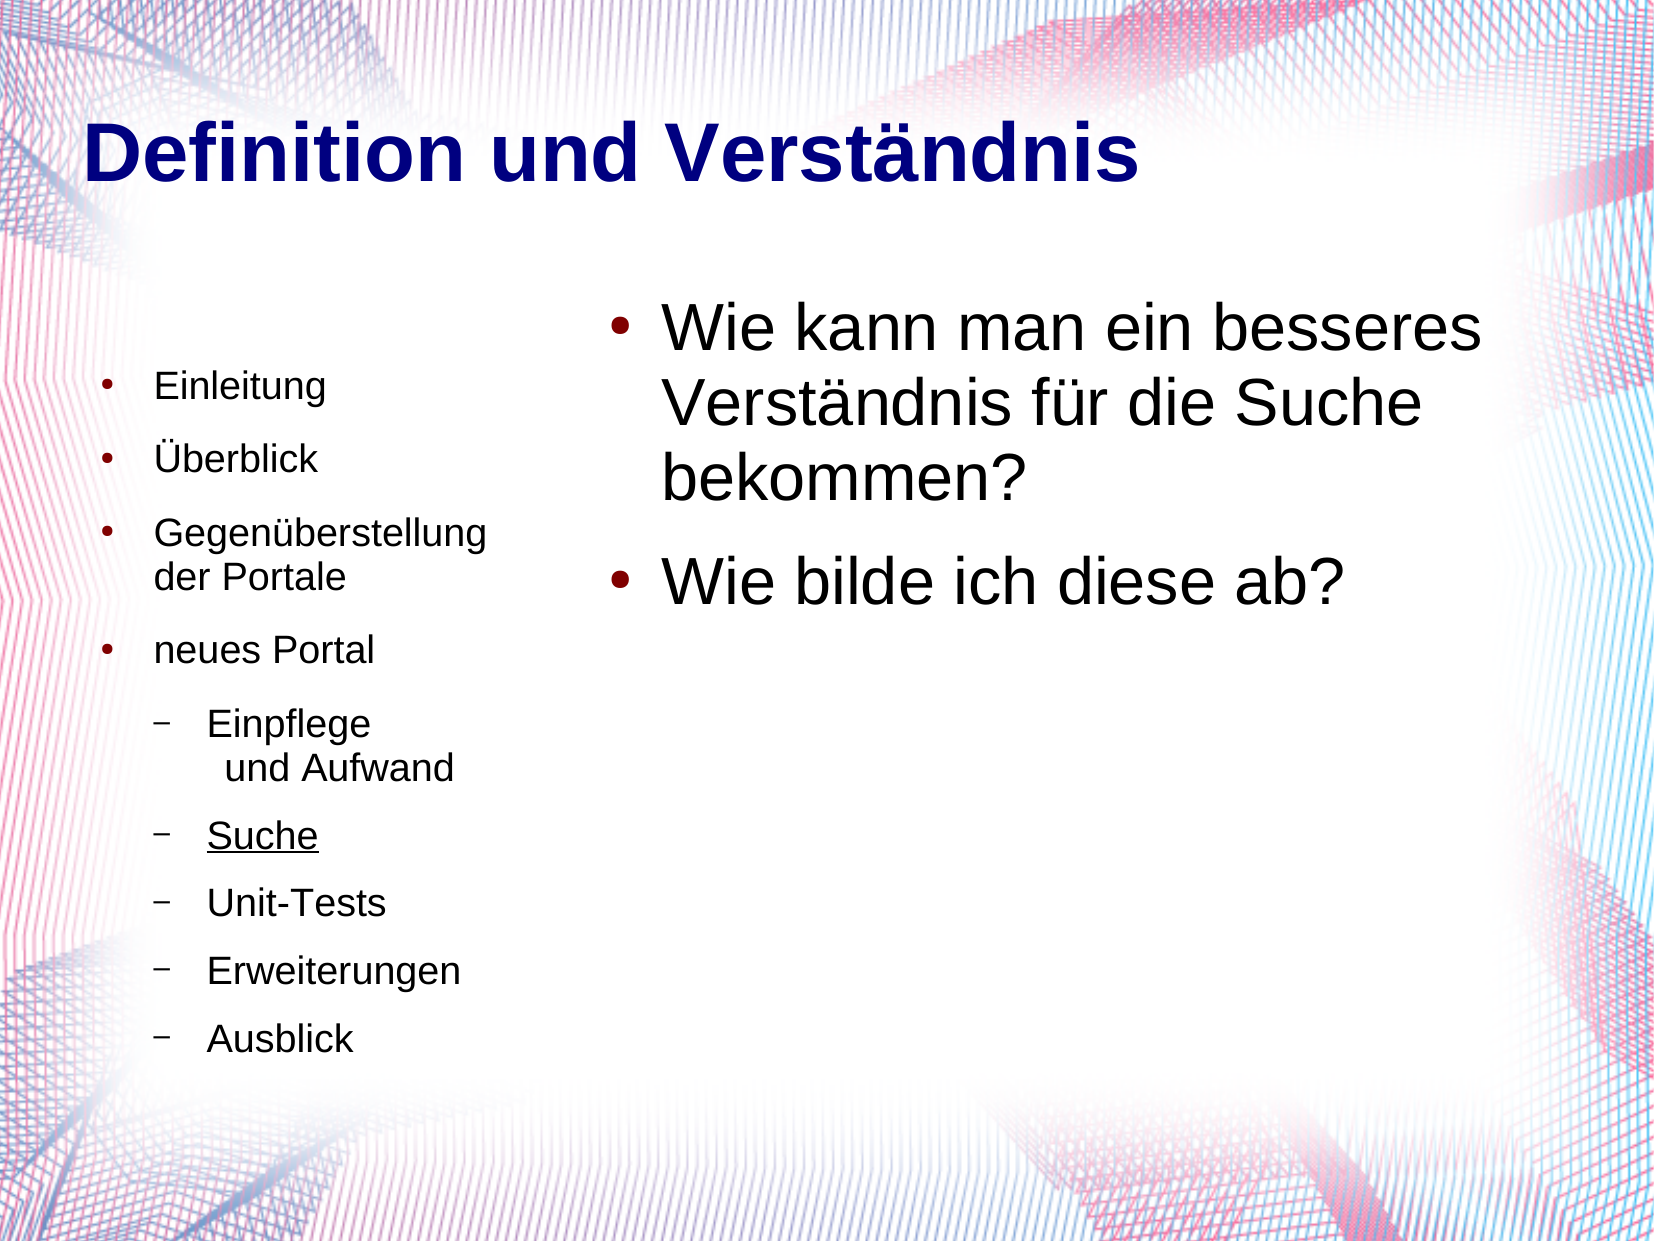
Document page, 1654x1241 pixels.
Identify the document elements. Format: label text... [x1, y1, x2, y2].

list Wie kann man ein besseres Verständnis für die Suche bekommen? Wie bilde ich diese ab? [590, 290, 1572, 1109]
list Einleitung Überblick Gegenüberstellung der Portale neues Portal Einpflege und Aufwand Suche Unit-Tests Erweiterungen Ausblick [82, 290, 520, 1109]
title Definition und Verständnis [82, 49, 1571, 257]
picture [0, 0, 1654, 1241]
